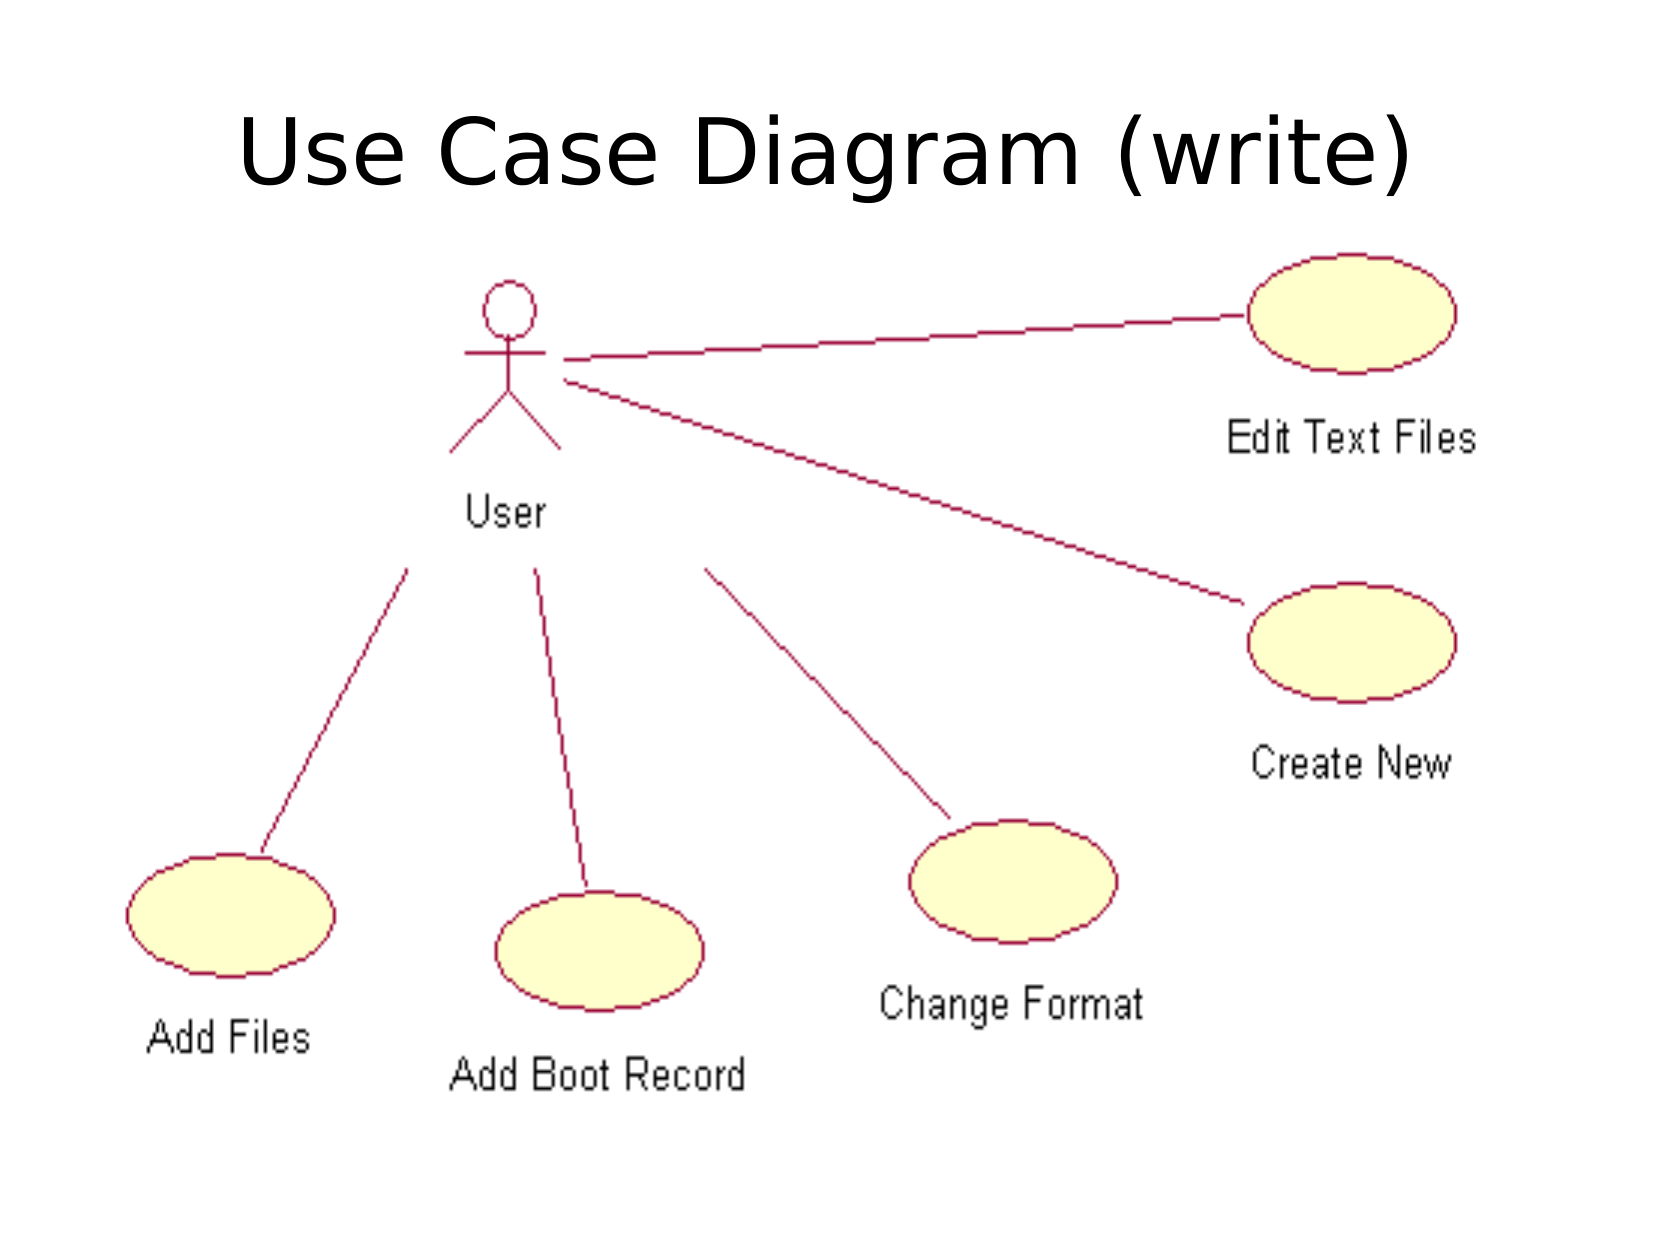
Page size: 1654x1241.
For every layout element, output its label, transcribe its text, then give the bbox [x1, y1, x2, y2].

picture [88, 244, 1506, 1123]
title Use Case Diagram (write) [82, 56, 1571, 250]
